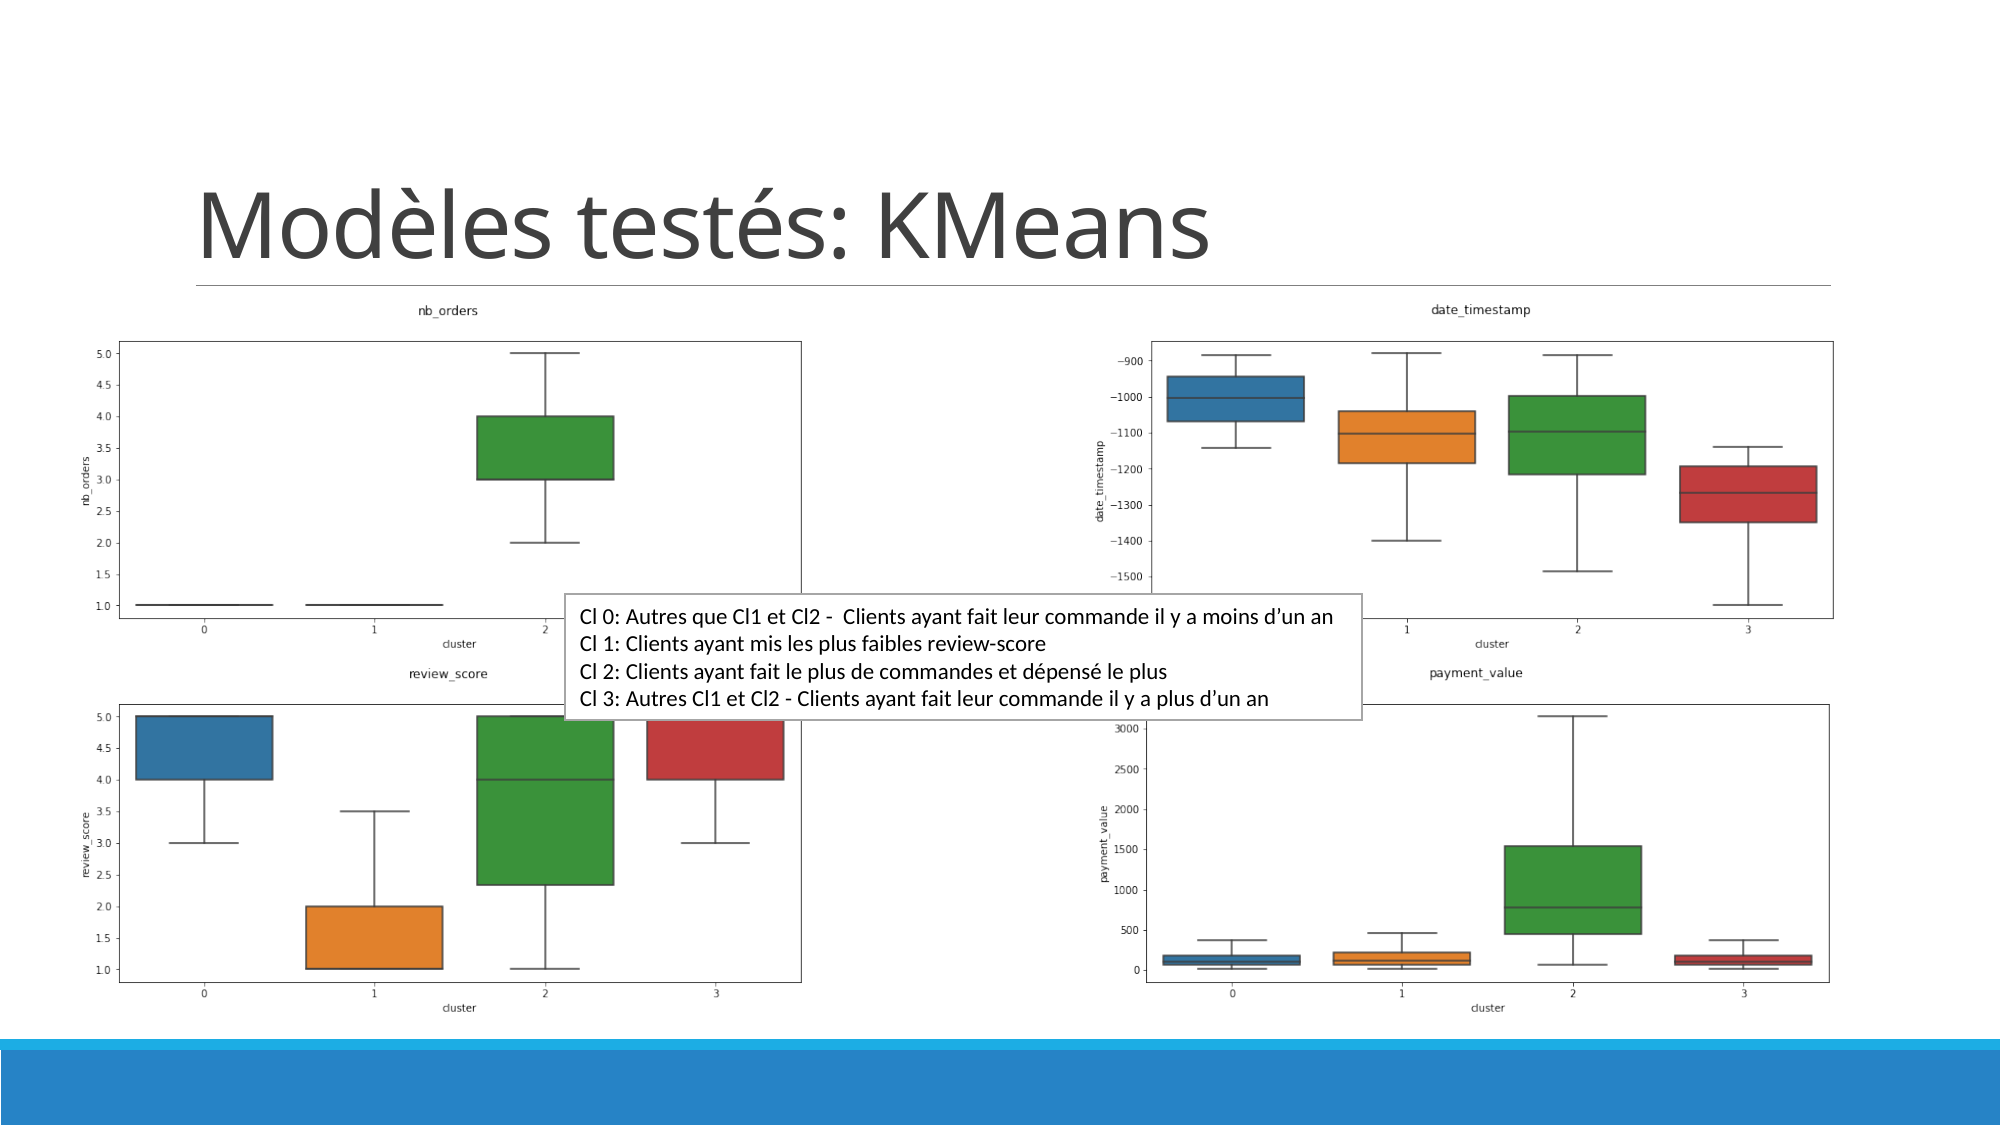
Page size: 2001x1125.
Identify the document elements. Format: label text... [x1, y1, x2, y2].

text_box Cl 0: Autres que Cl1 et Cl2 - Clients ayant fait leur commande il y a moins d’un an Cl 1: Clients ayant mis les plus faibles review-score Cl 2: Clients ayant fait le plus de commandes et dépensé le plus Cl 3: Autres Cl1 et Cl2 - Clients ayant fait leur commande il y a plus d’un an [564, 593, 1362, 720]
picture [1087, 297, 1840, 657]
picture [73, 660, 807, 1021]
picture [1091, 660, 1836, 1021]
picture [73, 297, 807, 657]
title Modèles testés: KMeans [180, 47, 1831, 286]
